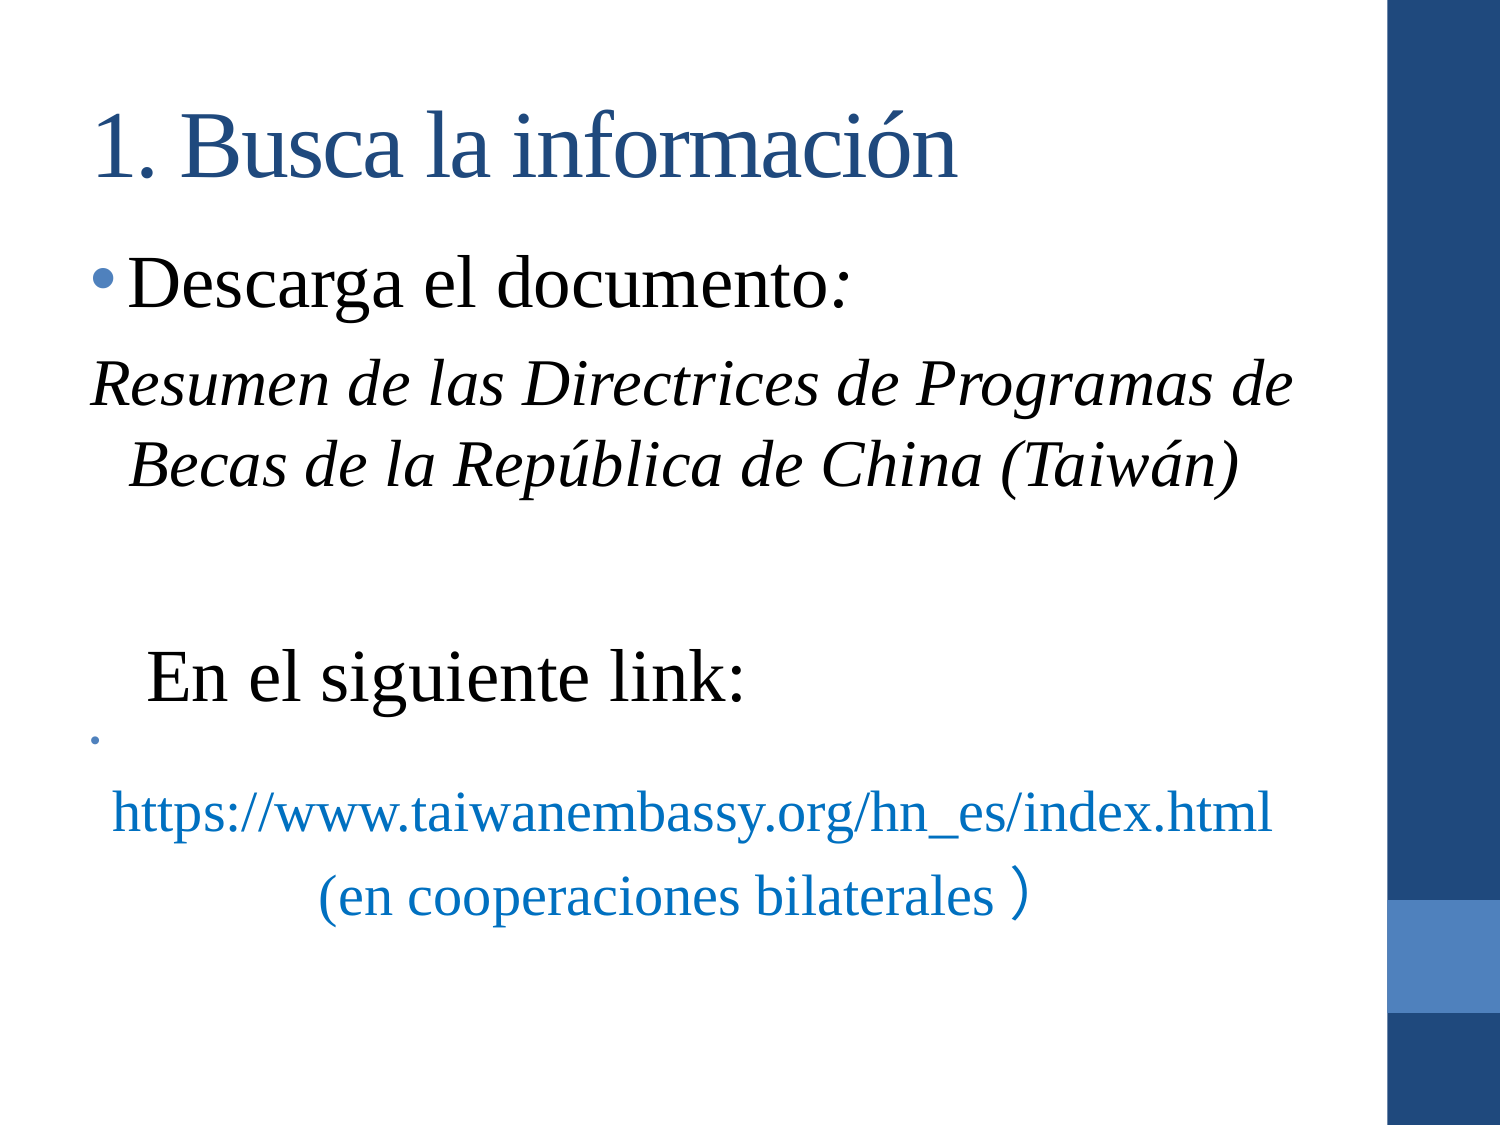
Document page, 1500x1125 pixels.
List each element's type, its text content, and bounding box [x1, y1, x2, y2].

list Descarga el documento: Resumen de las Directrices de Programas de Becas de la República de China (Taiwán) En el siguiente link: https://www.taiwanembassy.org/hn_es/index.html (en cooperaciones bilaterales） [37, 224, 1388, 968]
title 1. Busca la información [75, 45, 1326, 224]
